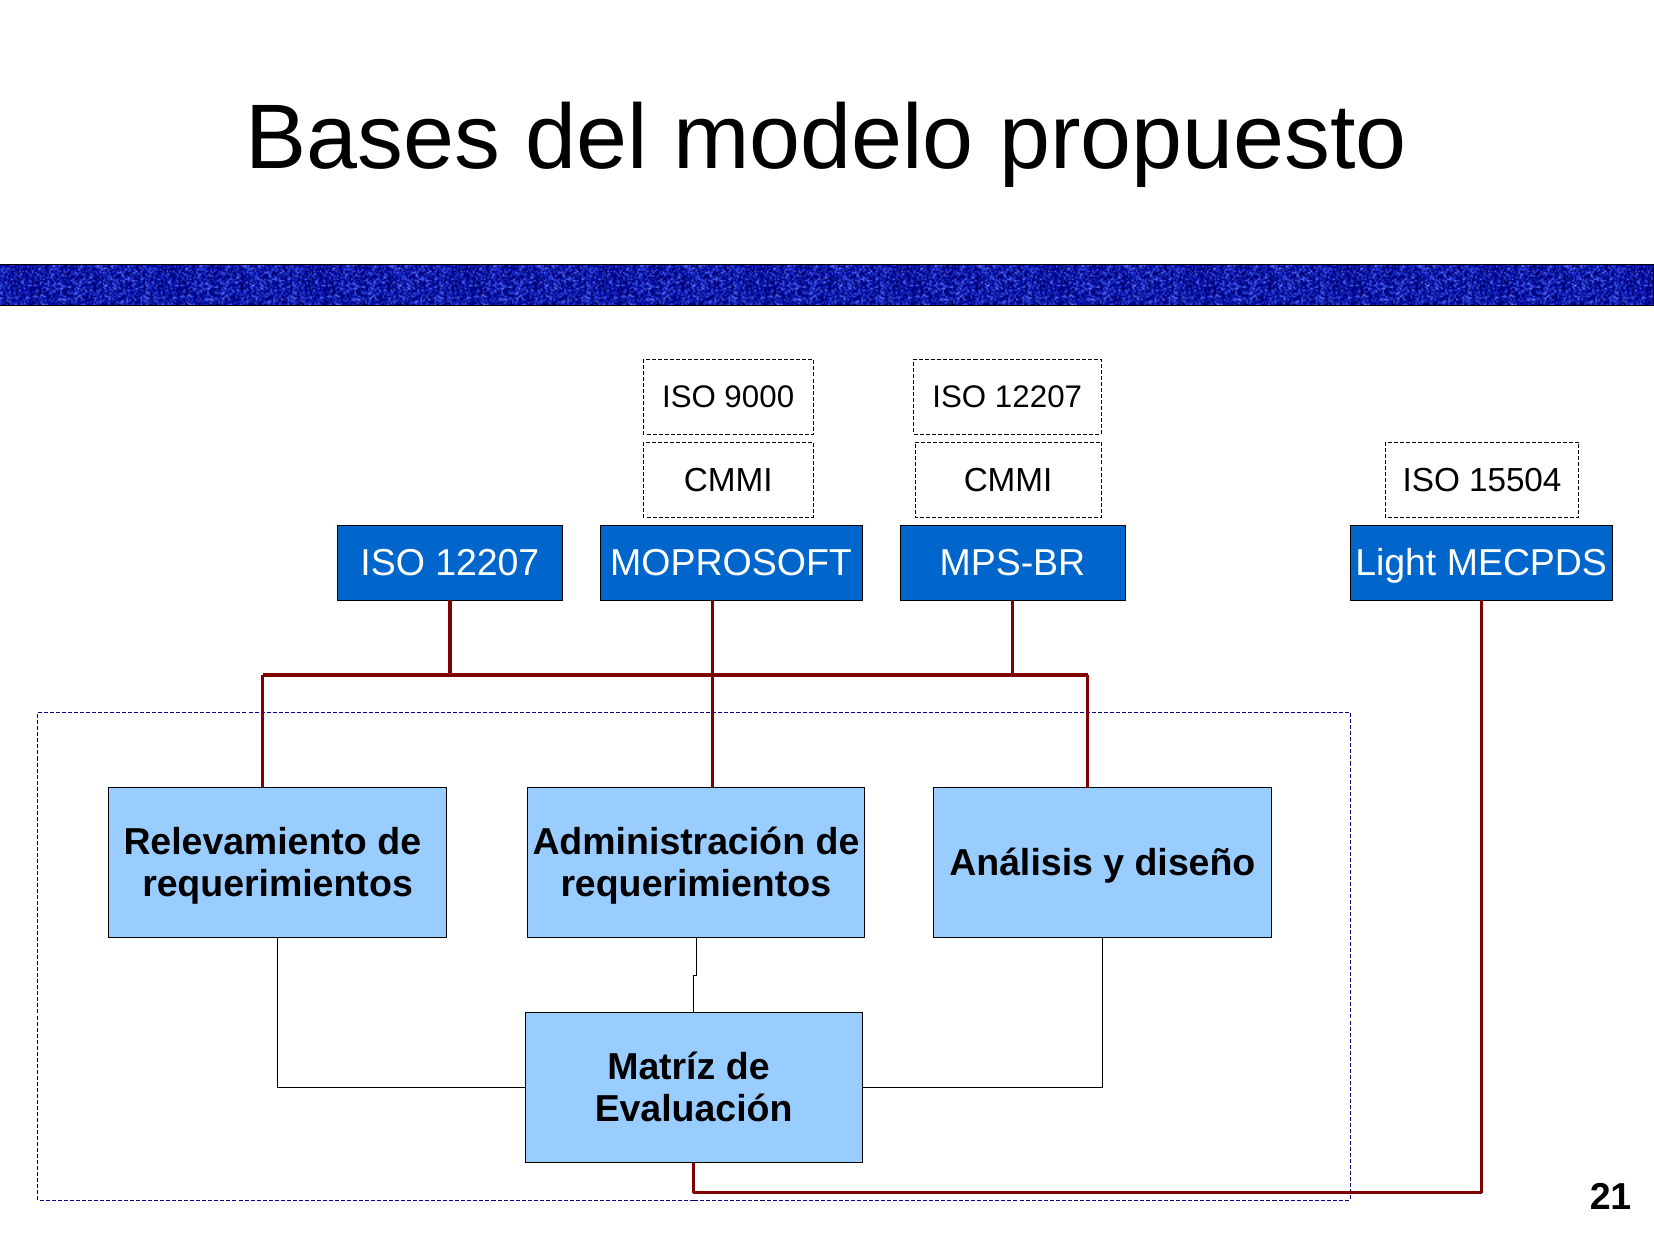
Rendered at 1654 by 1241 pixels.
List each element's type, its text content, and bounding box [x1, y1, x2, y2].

text_box Relevamiento de requerimientos [108, 787, 447, 938]
text_box ISO 12207 [913, 359, 1102, 435]
text_box ISO 15504 [1385, 442, 1579, 518]
text_box CMMI [915, 442, 1102, 518]
text_box Análisis y diseño [933, 787, 1272, 938]
text_box <número> [1575, 1168, 1654, 1240]
text_box Light MECPDS [1350, 525, 1613, 601]
text_box MPS-BR [900, 525, 1126, 601]
text_box MOPROSOFT [600, 525, 863, 601]
text_box Matríz de Evaluación [525, 1012, 863, 1163]
picture [0, 265, 1653, 305]
title Bases del modelo propuesto [58, 14, 1595, 260]
text_box ISO 12207 [337, 525, 563, 601]
text_box Administración de requerimientos [527, 787, 865, 938]
text_box CMMI [643, 442, 814, 518]
text_box ISO 9000 [643, 359, 814, 435]
